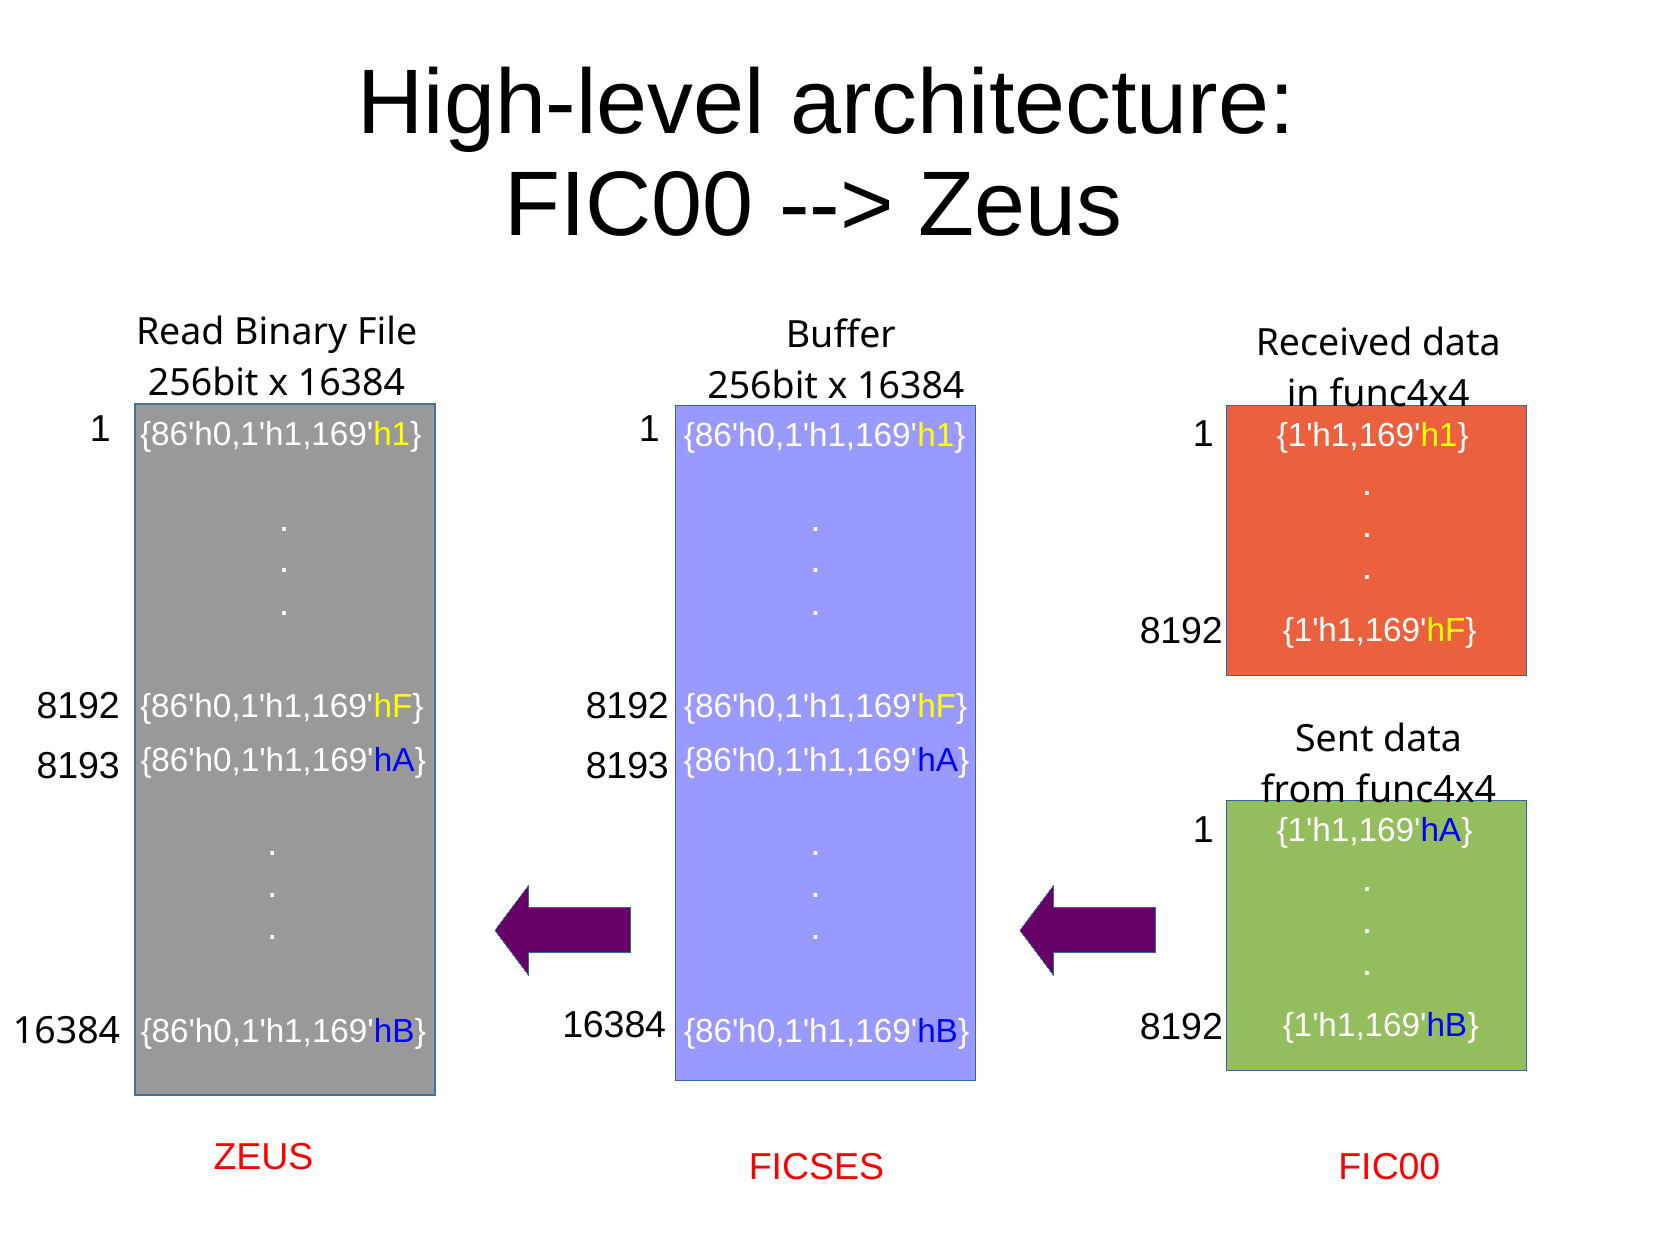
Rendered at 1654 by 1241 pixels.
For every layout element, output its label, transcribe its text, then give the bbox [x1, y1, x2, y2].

text_box {1'h1,169'hA} [1262, 806, 1488, 857]
text_box {1'h1,169'hF} [1268, 603, 1492, 656]
text_box FICSES [642, 1138, 991, 1196]
text_box 8193 [571, 736, 692, 795]
text_box 8192 [571, 677, 692, 736]
text_box . . . [252, 814, 293, 956]
text_box [675, 1058, 976, 1081]
text_box [675, 786, 976, 1005]
text_box [135, 786, 436, 1005]
text_box Buffer 256bit x 16384 [615, 300, 1067, 403]
text_box 1 [1178, 405, 1229, 466]
text_box [135, 1058, 436, 1096]
title High-level architecture: FIC00 --> Zeus [82, 49, 1571, 257]
text_box {1'h1,169'hB} [1268, 999, 1494, 1052]
text_box 1 [624, 400, 675, 461]
text_box . . . [1347, 849, 1388, 991]
text_box {1'h1,169'h1} [1262, 410, 1484, 461]
text_box . . . [795, 814, 836, 956]
text_box FIC00 [1215, 1138, 1563, 1196]
text_box Received data in func4x4 [1215, 307, 1542, 410]
text_box 16384 [0, 996, 149, 1055]
text_box [675, 461, 976, 680]
text_box [1226, 806, 1527, 1071]
text_box {86'h0,1'h1,169'hA} [669, 733, 984, 786]
text_box {86'h0,1'h1,169'h1} [125, 408, 437, 461]
text_box [135, 461, 436, 679]
text_box {86'h0,1'h1,169'hA} [125, 733, 441, 786]
text_box . . . [264, 489, 305, 631]
text_box . . . [1347, 454, 1388, 595]
text_box {86'h0,1'h1,169'hF} [125, 679, 439, 732]
text_box 8192 [1125, 602, 1246, 661]
text_box . . . [795, 489, 836, 631]
text_box 8192 [1125, 998, 1246, 1056]
text_box [1226, 410, 1527, 676]
text_box Read Binary File 256bit x 16384 [108, 297, 445, 400]
text_box 1 [1178, 800, 1229, 861]
text_box [495, 885, 631, 976]
text_box Sent data from func4x4 [1215, 703, 1542, 806]
text_box 8193 [21, 736, 142, 795]
text_box 1 [75, 400, 126, 461]
text_box [1020, 885, 1156, 976]
text_box [135, 404, 436, 408]
text_box {86'h0,1'h1,169'hF} [692, 680, 982, 733]
text_box 16384 [547, 996, 698, 1054]
text_box {86'h0,1'h1,169'hB} [126, 1005, 441, 1058]
text_box {86'h0,1'h1,169'hB} [669, 1005, 984, 1058]
text_box ZEUS [90, 1128, 438, 1186]
text_box {86'h0,1'h1,169'h1} [675, 408, 981, 461]
text_box 8192 [21, 677, 142, 736]
